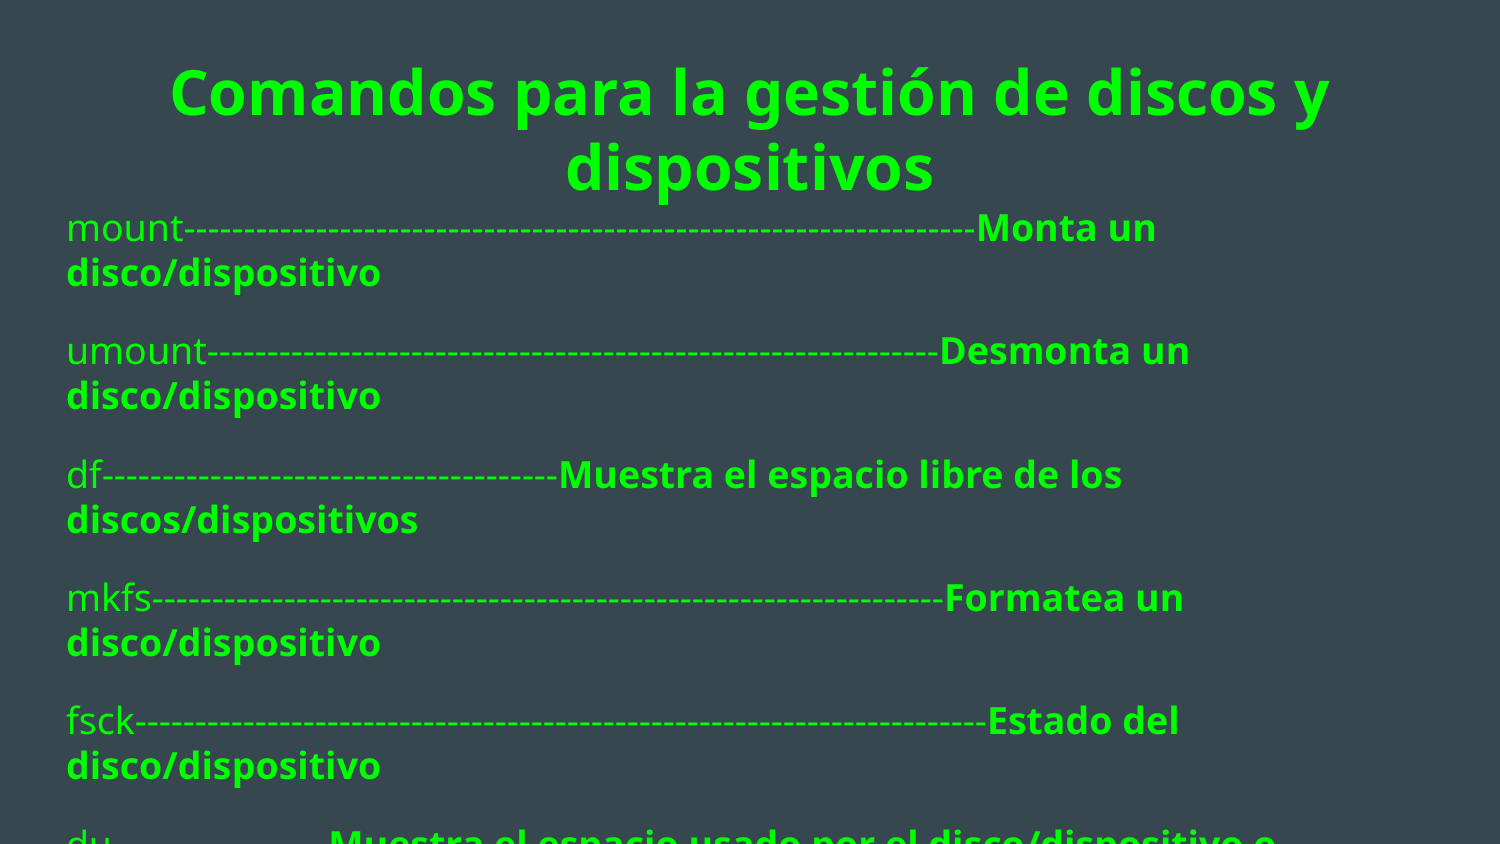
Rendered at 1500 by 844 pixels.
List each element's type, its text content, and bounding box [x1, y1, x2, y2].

list mount------------------------------------------------------------------Monta un disco/dispositivo umount-------------------------------------------------------------Desmonta un disco/dispositivo df--------------------------------------Muestra el espacio libre de los discos/dispositivos mkfs------------------------------------------------------------------Formatea un disco/dispositivo fsck-----------------------------------------------------------------------Estado del disco/dispositivo du------------------Muestra el espacio usado por el disco/dispositivo o directorios fdisk--------------------------------------Abre la aplicación para la gestión de particiones [51, 189, 1449, 808]
title Comandos para la gestión de discos y dispositivos [51, 38, 1449, 167]
